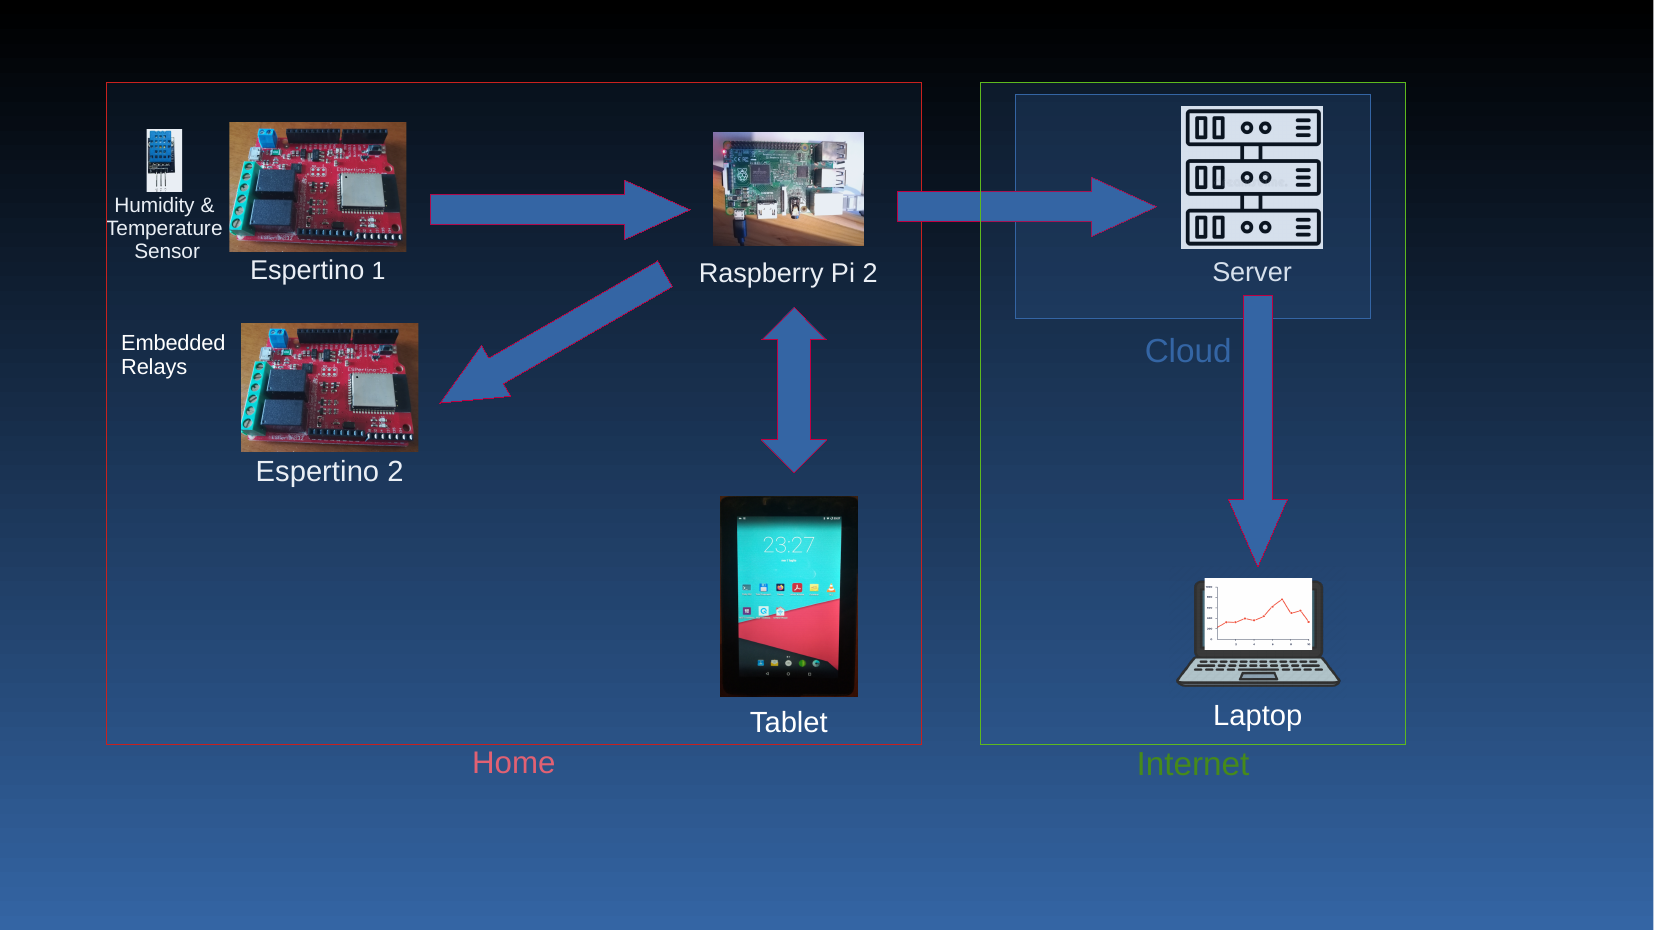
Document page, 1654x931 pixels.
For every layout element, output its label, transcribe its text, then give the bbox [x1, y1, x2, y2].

text_box [897, 191, 980, 222]
text_box [1228, 295, 1288, 567]
picture [720, 496, 858, 697]
text_box [439, 260, 673, 404]
text_box Internet [980, 82, 1406, 745]
text_box Embedded Relays [106, 323, 242, 393]
text_box Home [106, 82, 922, 745]
text_box [761, 307, 827, 473]
picture [1169, 566, 1347, 700]
